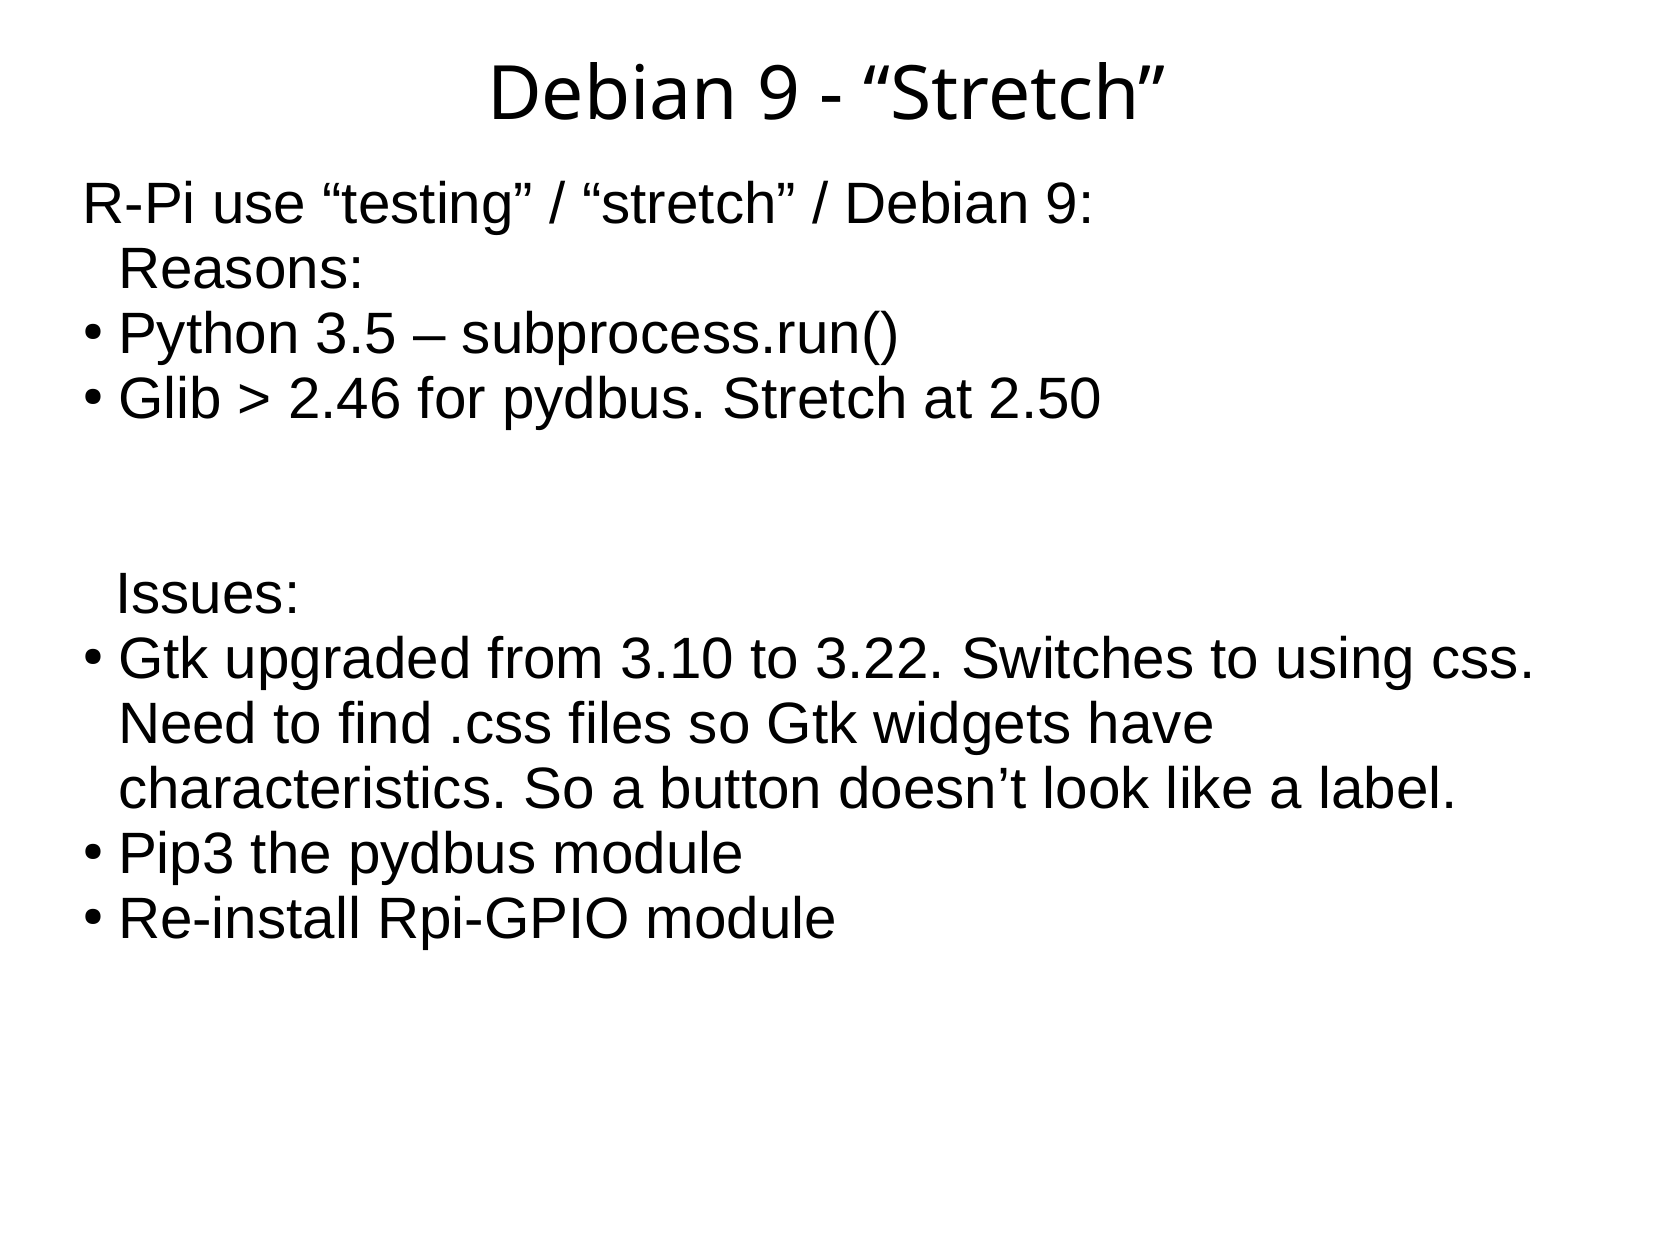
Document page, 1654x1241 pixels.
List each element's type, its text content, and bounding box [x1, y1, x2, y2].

title Debian 9 - “Stretch” [82, 48, 1571, 132]
subtitle R-Pi use “testing” / “stretch” / Debian 9: Reasons: Python 3.5 – subprocess.run() Glib > 2.46 for pydbus. Stretch at 2.50 Issues: Gtk upgraded from 3.10 to 3.22. Switches to using css. Need to find .css files so Gtk widgets have characteristics. So a button doesn’t look like a label. Pip3 the pydbus module Re-install Rpi-GPIO module [82, 172, 1571, 950]
